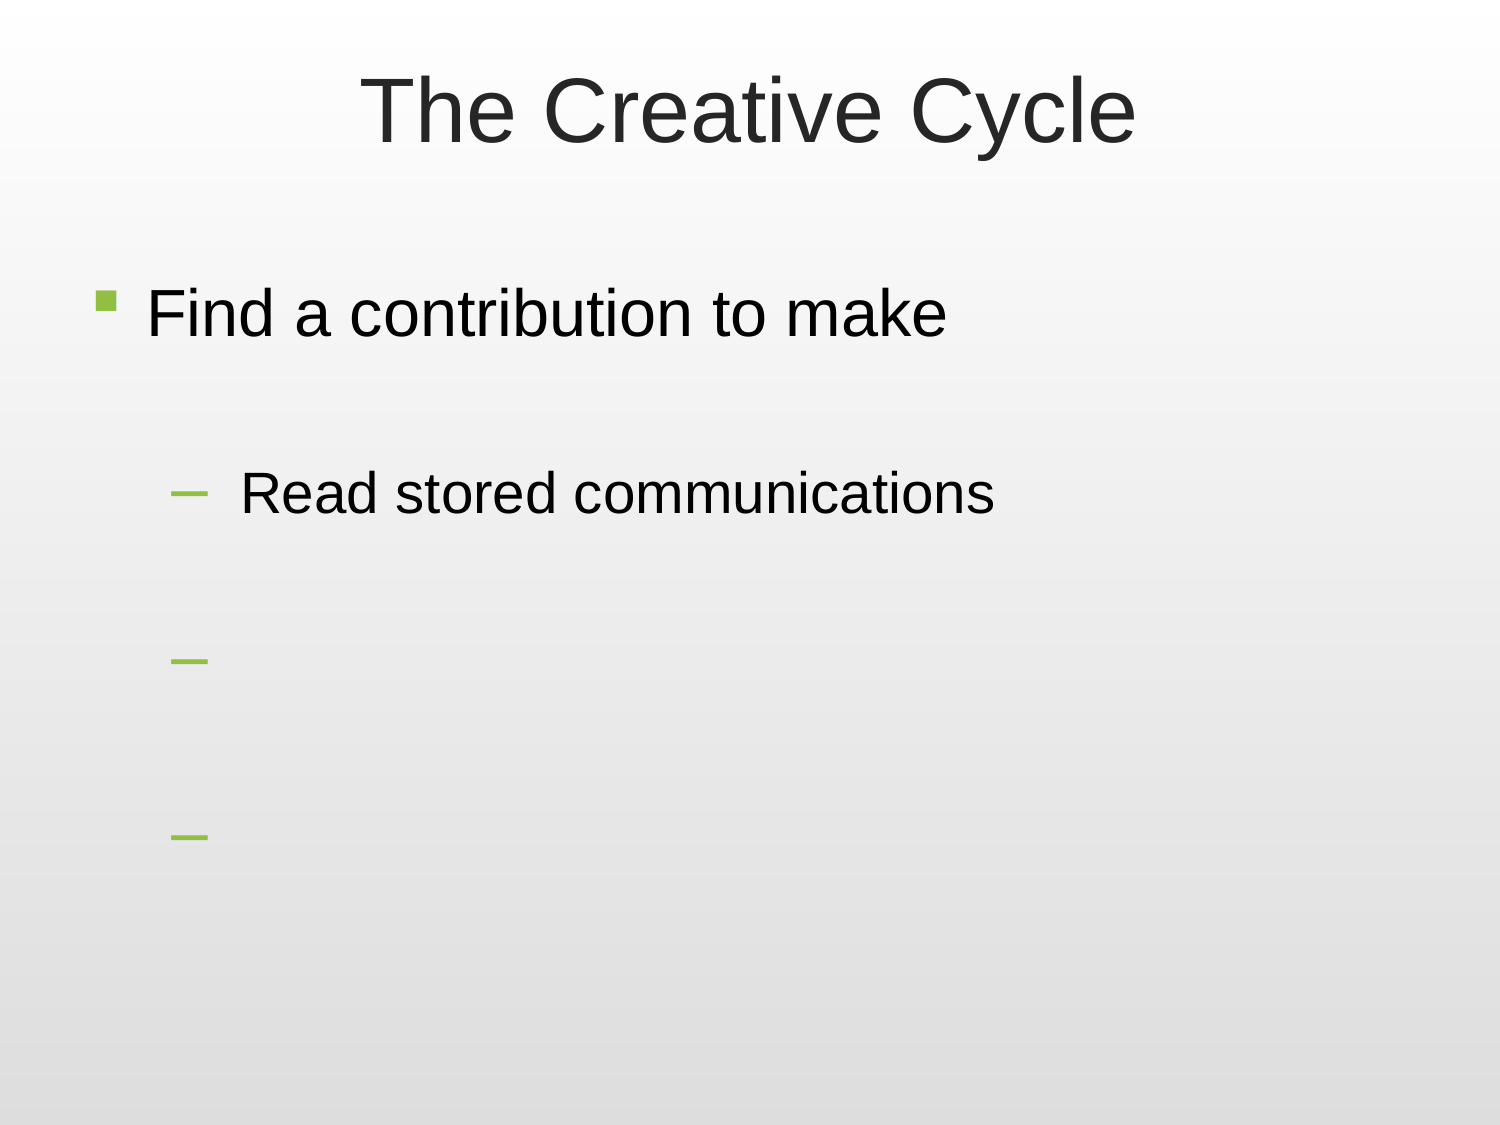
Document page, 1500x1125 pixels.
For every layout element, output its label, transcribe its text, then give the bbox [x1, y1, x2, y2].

list Find a contribution to make Read stored communications [75, 262, 1425, 1005]
title The Creative Cycle [75, 19, 1425, 191]
